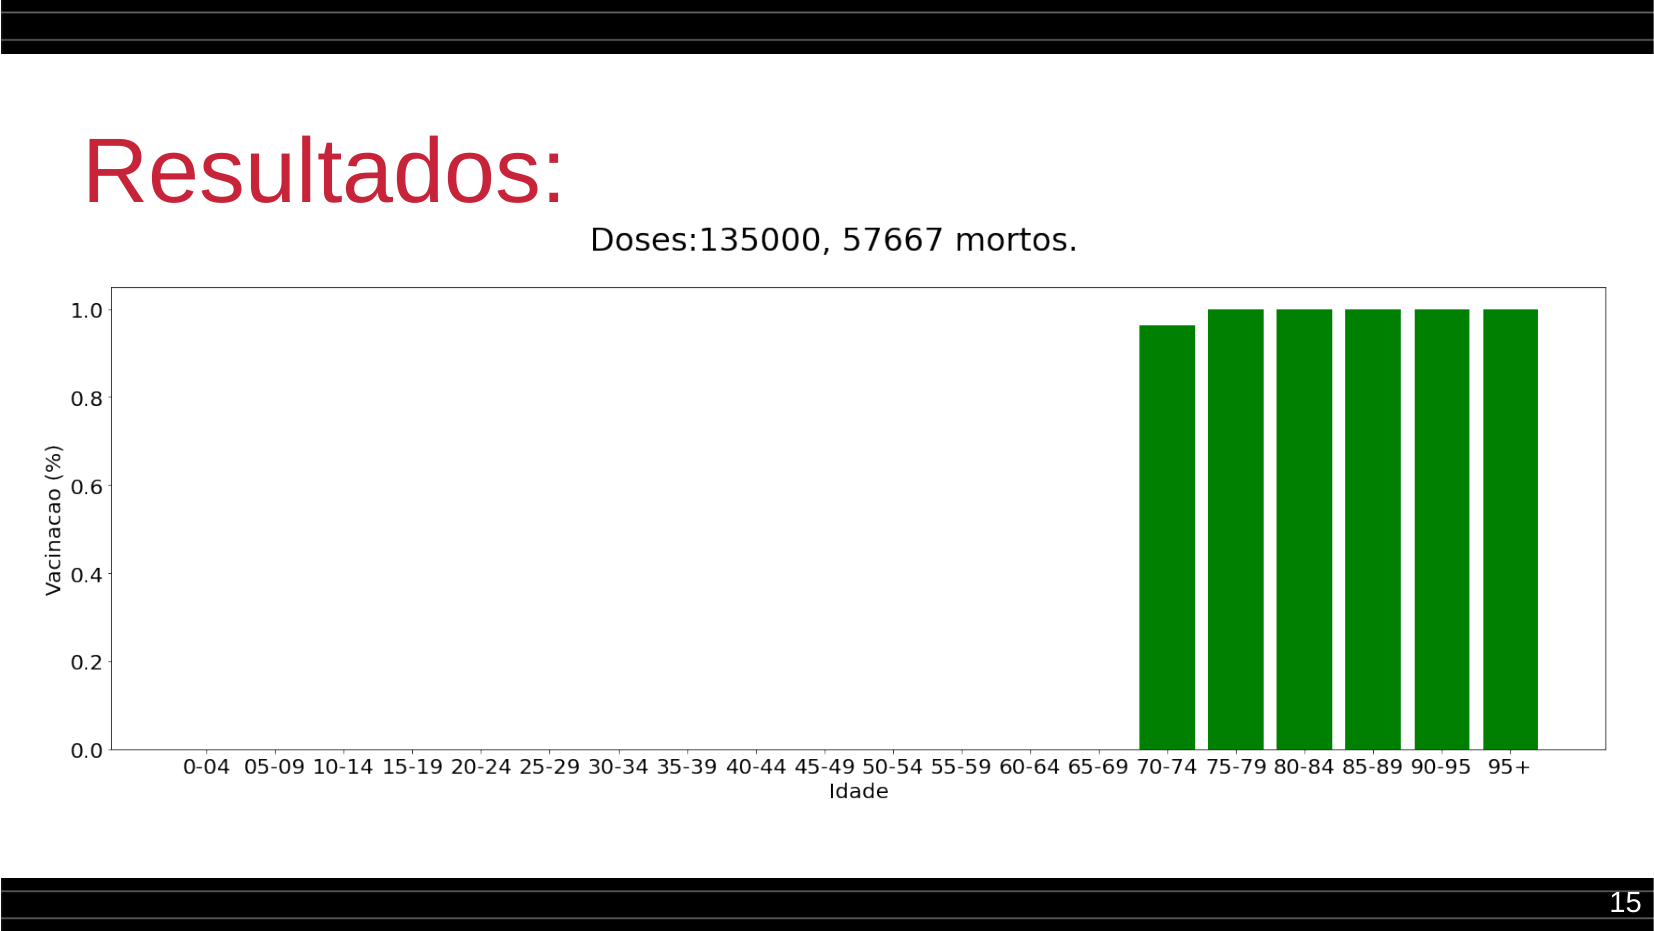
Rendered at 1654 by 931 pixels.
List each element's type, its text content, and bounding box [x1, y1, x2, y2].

picture [1, 878, 1654, 931]
picture [1, 0, 1654, 54]
title Resultados: [82, 92, 1571, 219]
picture [37, 219, 1613, 809]
